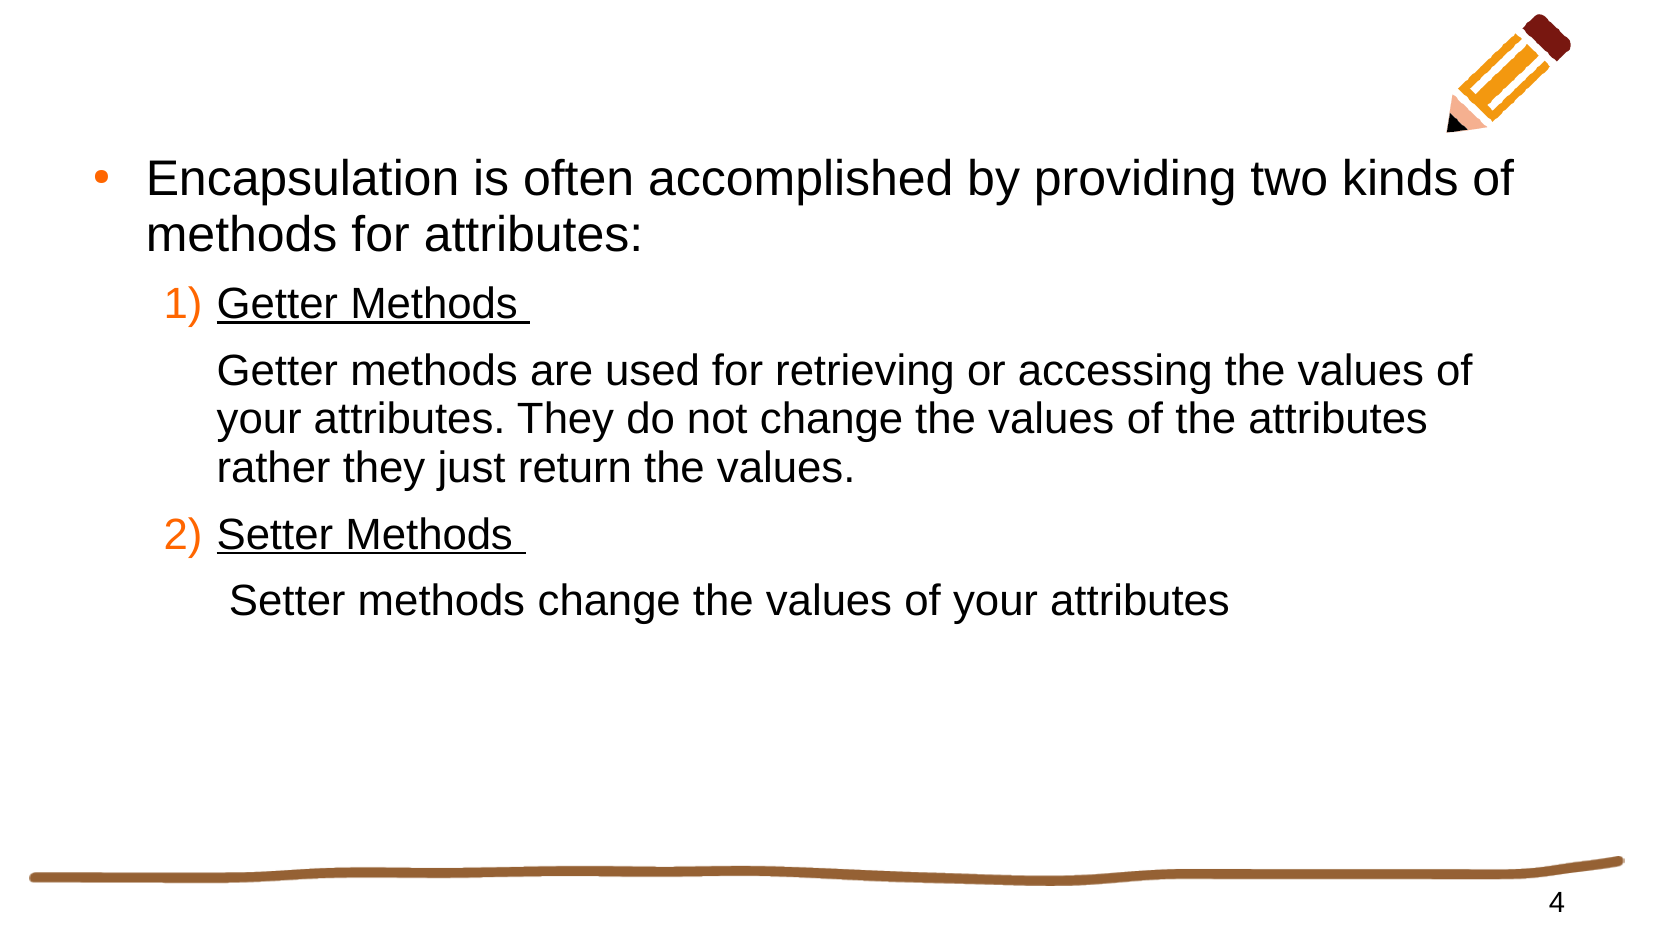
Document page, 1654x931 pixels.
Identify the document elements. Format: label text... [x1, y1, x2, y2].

picture [1446, 14, 1571, 133]
picture [29, 856, 1625, 886]
list Encapsulation is often accomplished by providing two kinds of methods for attributes: Getter Methods Getter methods are used for retrieving or accessing the values of your attributes. They do not change the values of the attributes rather they just return the values. Setter Methods Setter methods change the values of your attributes [75, 150, 1524, 824]
